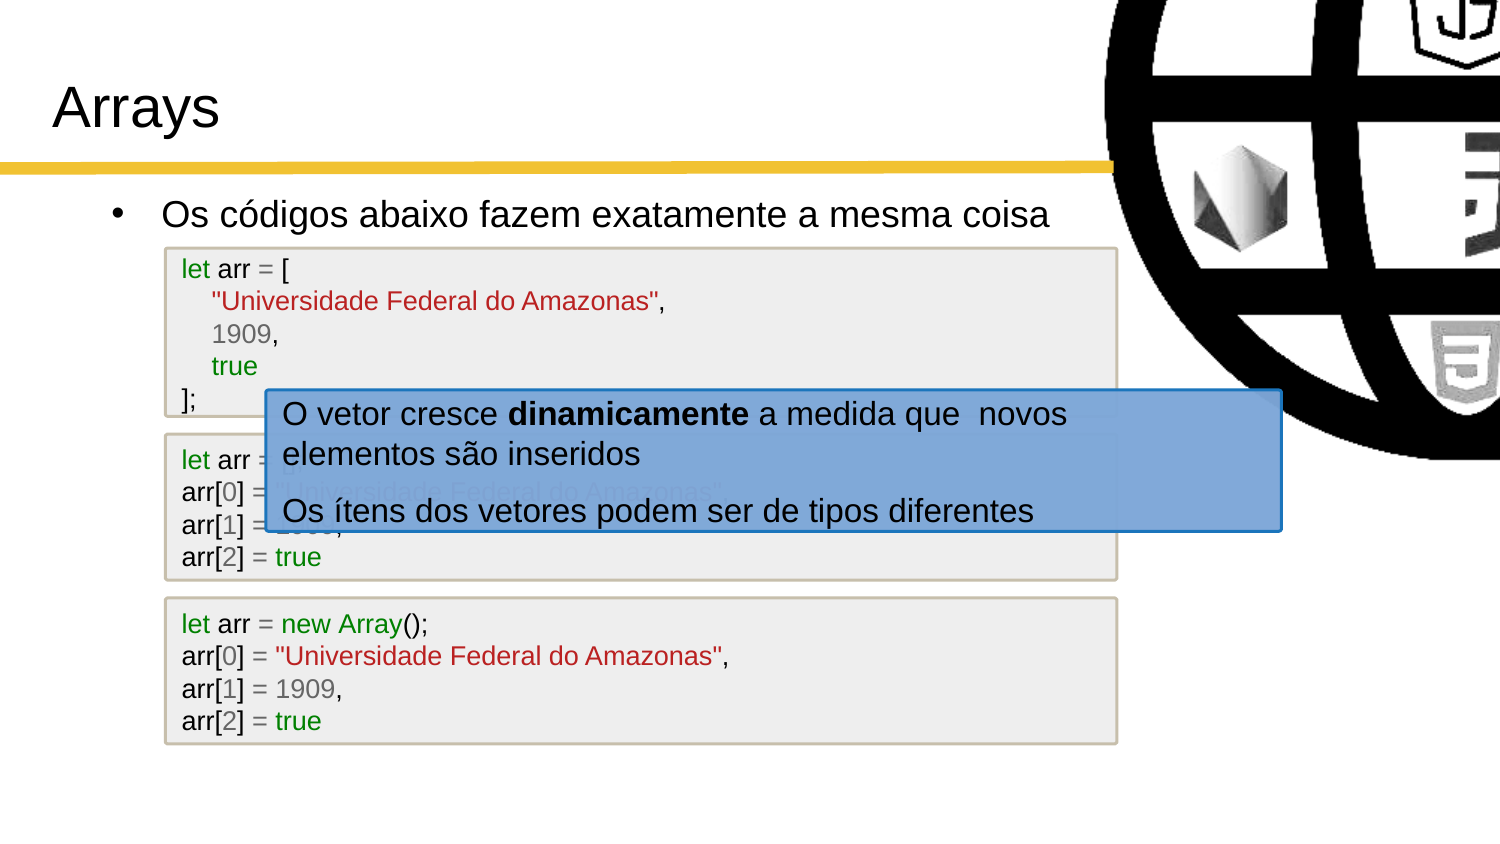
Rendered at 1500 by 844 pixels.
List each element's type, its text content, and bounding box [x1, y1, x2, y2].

text_box O vetor cresce dinamicamente a medida que novos elementos são inseridos Os ítens dos vetores podem ser de tipos diferentes [265, 389, 1282, 532]
text_box Os códigos abaixo fazem exatamente a mesma coisa [89, 182, 1425, 248]
text_box Arrays [37, 33, 1463, 175]
text_box let arr = [ "Universidade Federal do Amazonas", 1909, true ]; [165, 248, 1117, 417]
text_box let arr = []; arr[0] = "Universidade Federal do Amazonas", arr[1] = 1909, arr[2] = true [165, 434, 1117, 581]
text_box let arr = new Array(); arr[0] = "Universidade Federal do Amazonas", arr[1] = 1909, arr[2] = true [165, 597, 1117, 744]
picture [1078, 0, 1500, 532]
